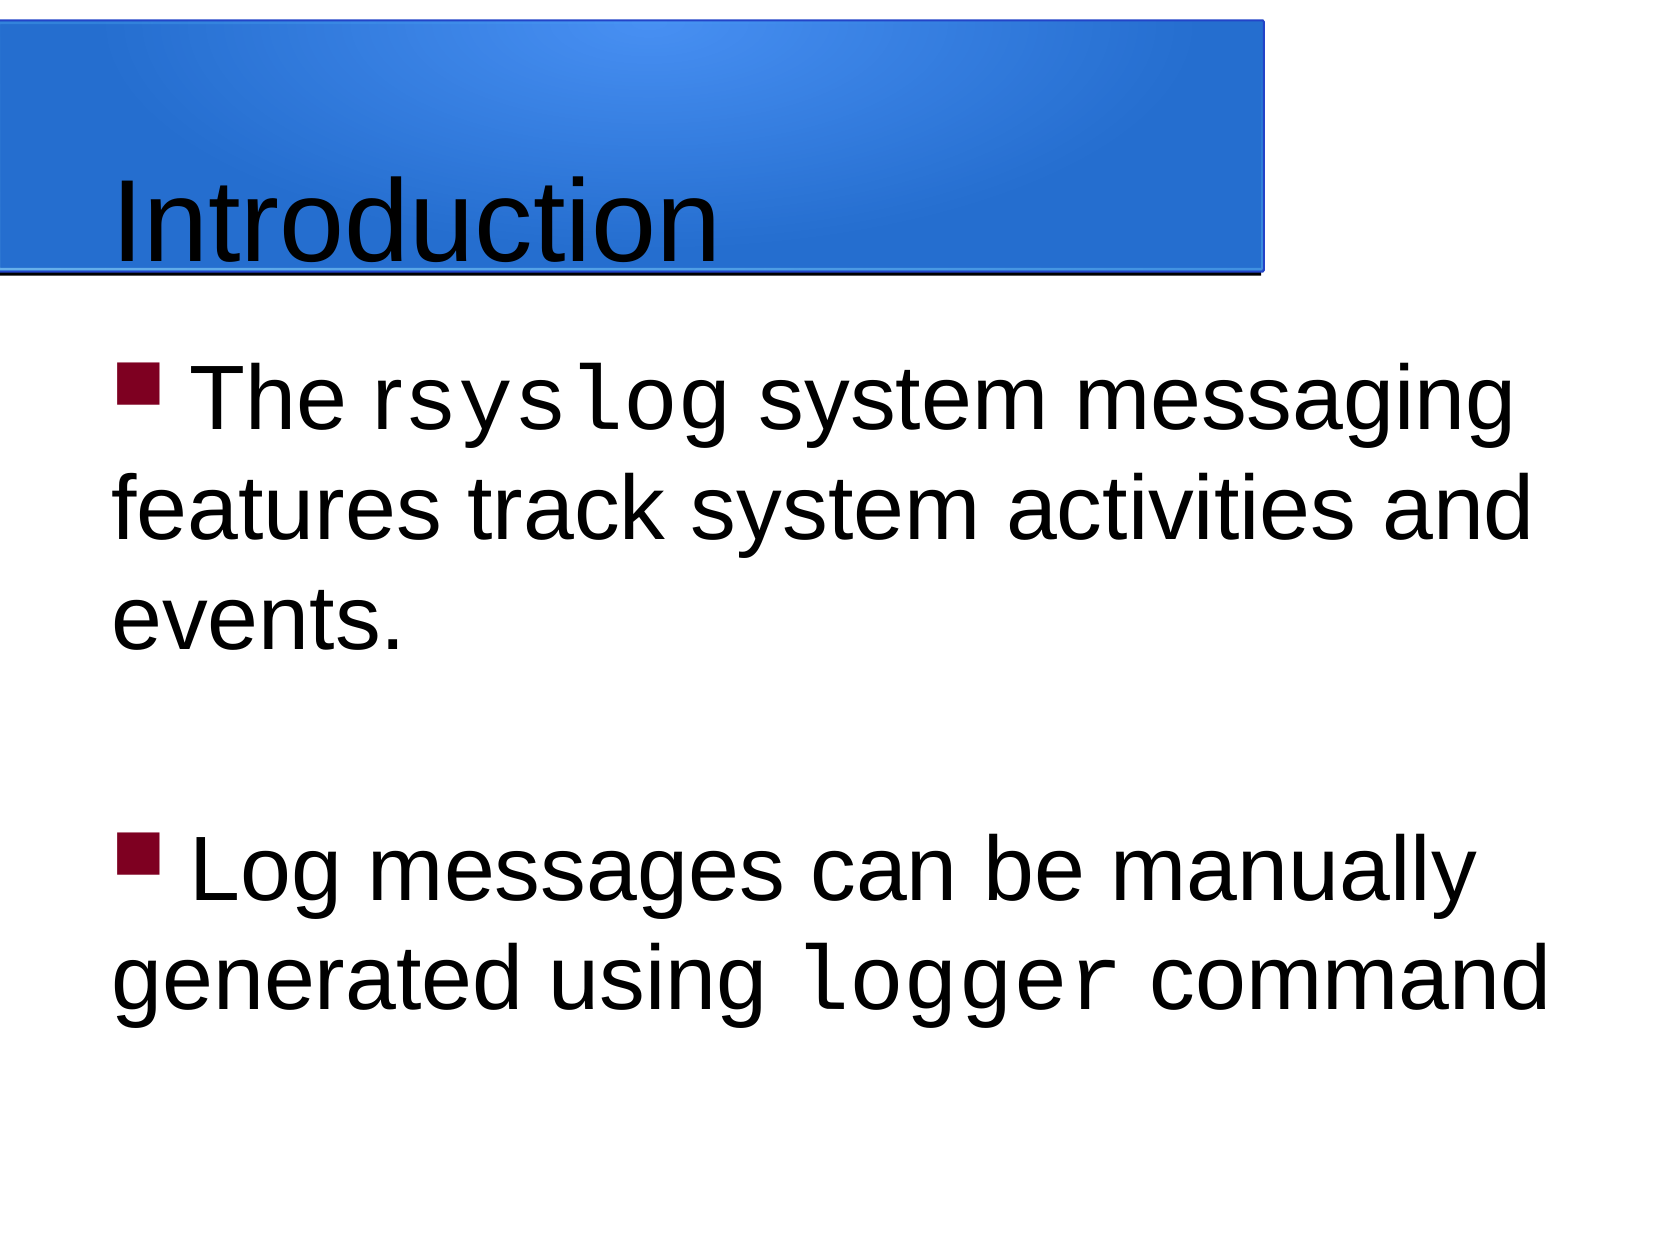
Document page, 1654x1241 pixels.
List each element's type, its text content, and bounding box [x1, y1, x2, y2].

list The rsyslog system messaging features track system activities and events. Log messages can be manually generated using logger command [96, 330, 1571, 1061]
title Introduction [96, 84, 1571, 292]
